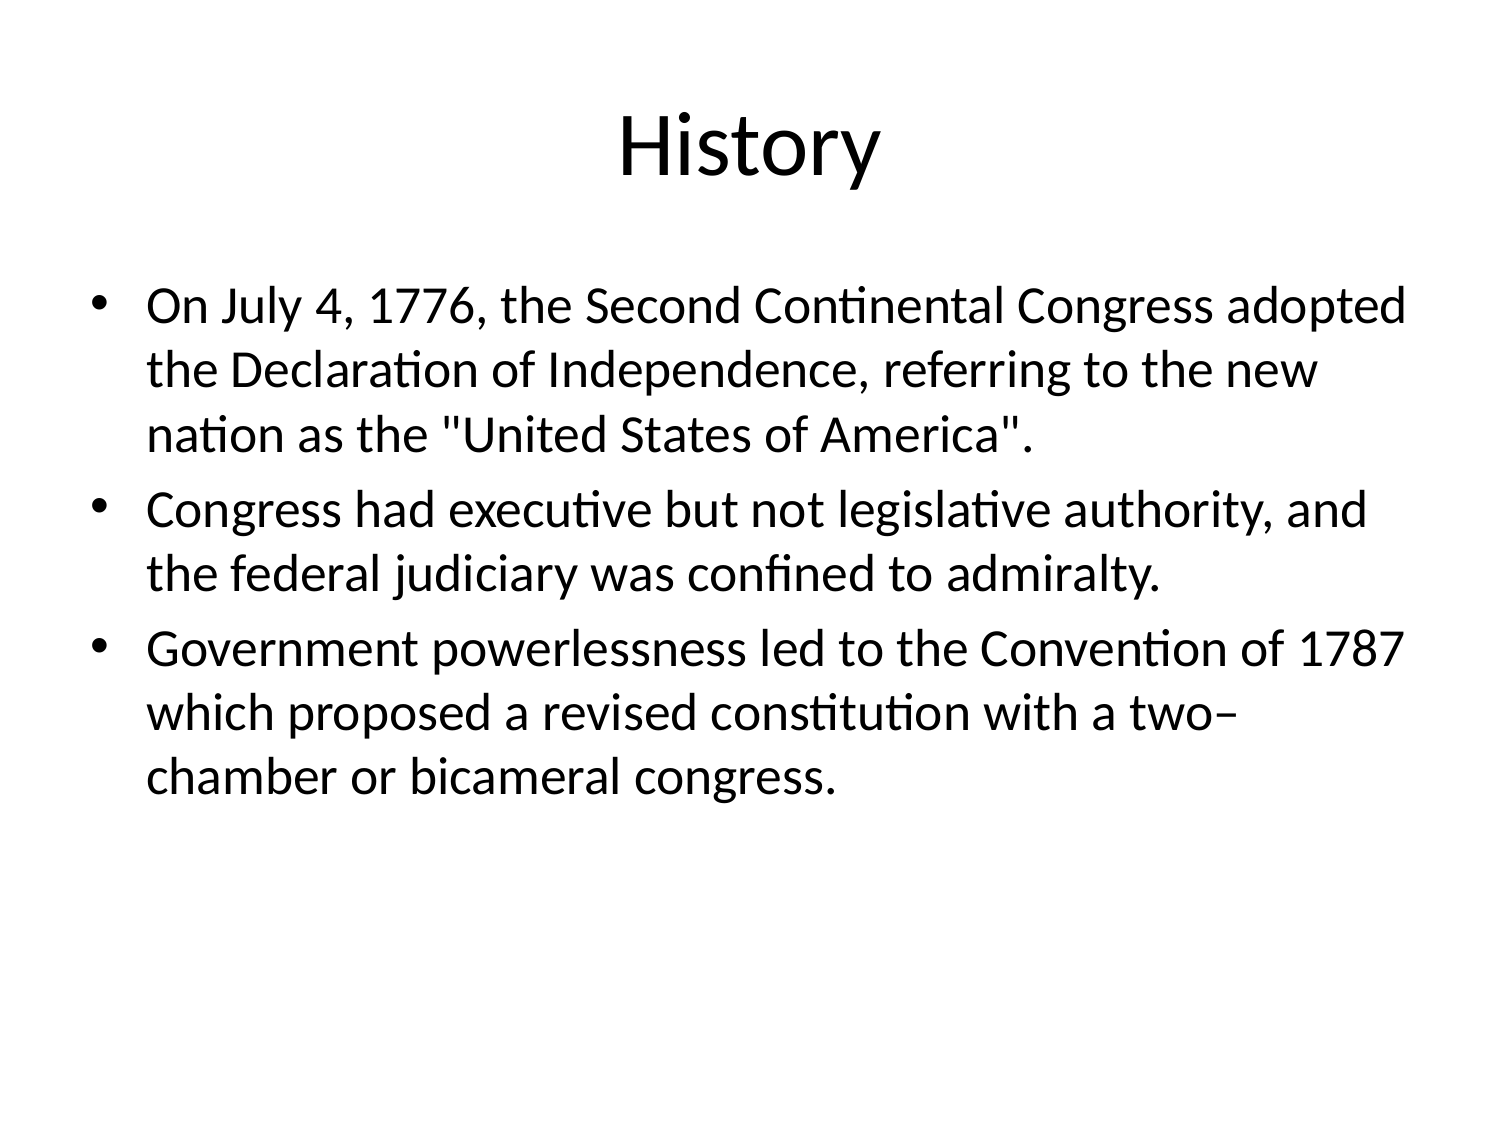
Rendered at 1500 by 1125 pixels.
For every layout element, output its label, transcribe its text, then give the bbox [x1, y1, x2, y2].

list On July 4, 1776, the Second Continental Congress adopted the Declaration of Independence, referring to the new nation as the "United States of America". Congress had executive but not legislative authority, and the federal judiciary was confined to admiralty. Government powerlessness led to the Convention of 1787 which proposed a revised constitution with a two–chamber or bicameral congress. [75, 262, 1425, 1005]
title History [75, 45, 1425, 233]
